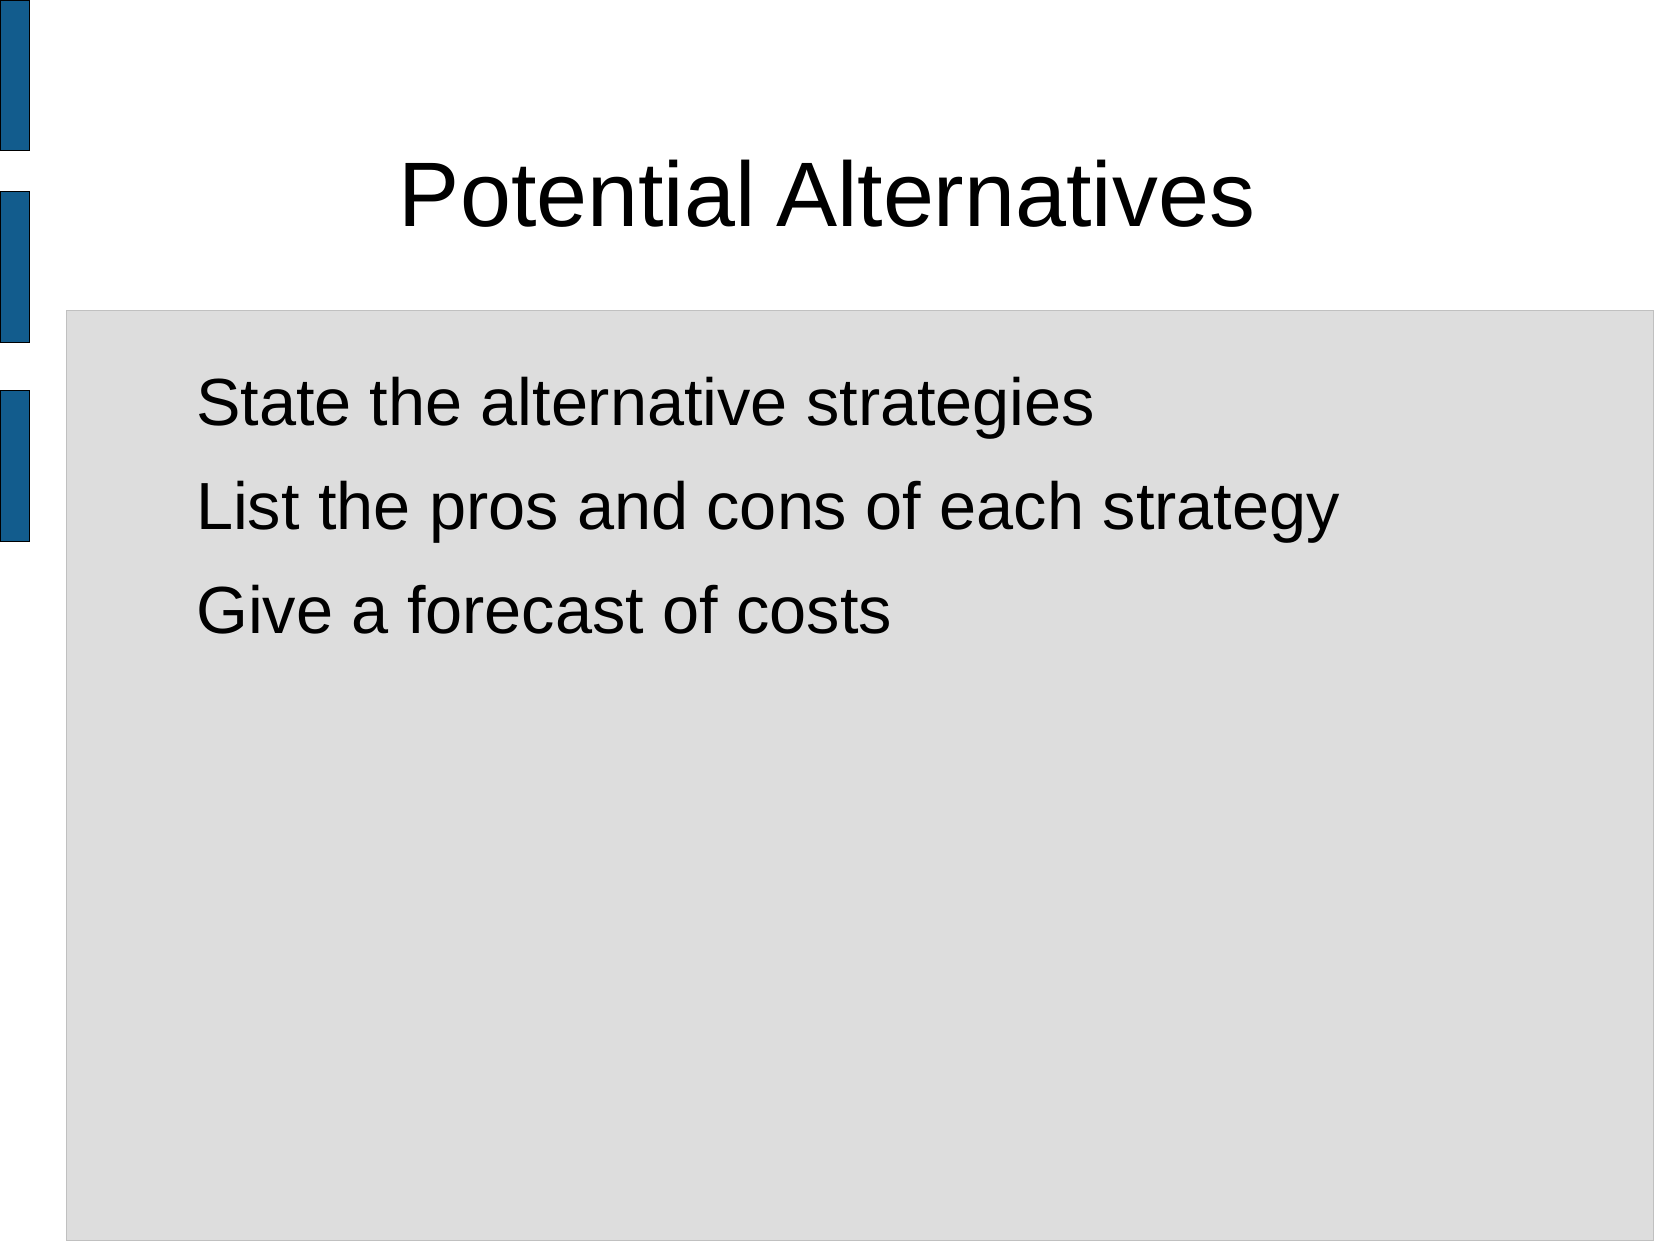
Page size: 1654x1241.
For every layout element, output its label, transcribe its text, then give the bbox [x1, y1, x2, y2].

title Potential Alternatives [121, 91, 1534, 299]
list State the alternative strategies List the pros and cons of each strategy Give a forecast of costs [178, 364, 1570, 1147]
